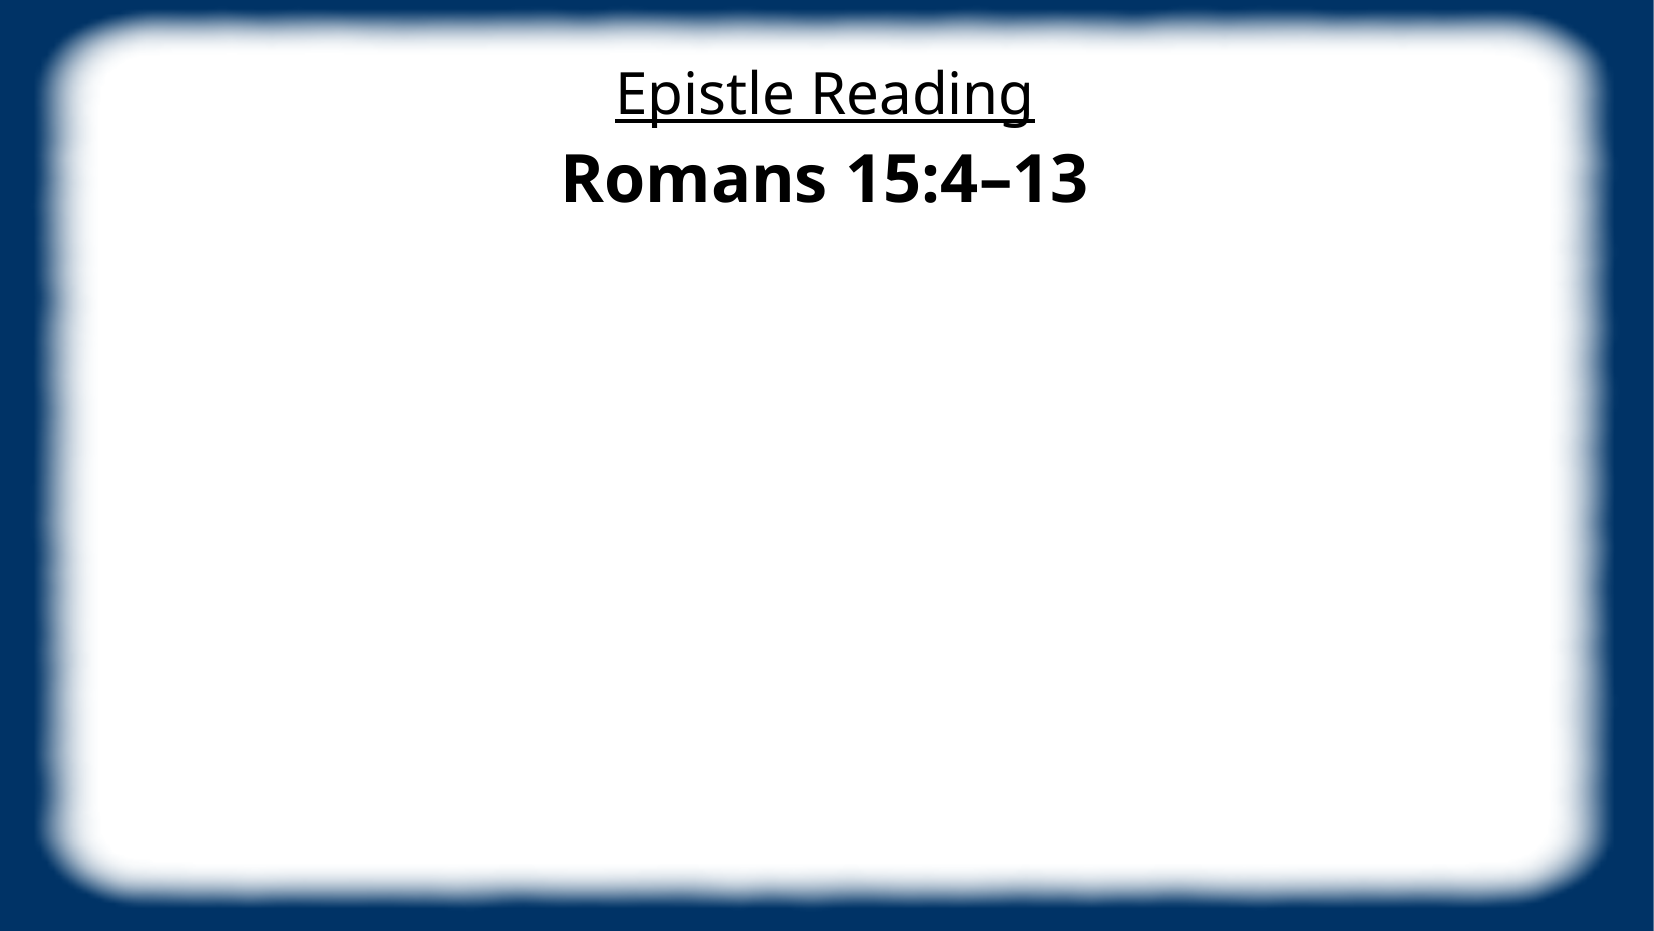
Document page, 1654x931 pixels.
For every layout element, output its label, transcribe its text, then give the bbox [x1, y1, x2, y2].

text_box Epistle Reading Romans 15:4–13 [90, 45, 1561, 226]
picture [0, 0, 1654, 931]
